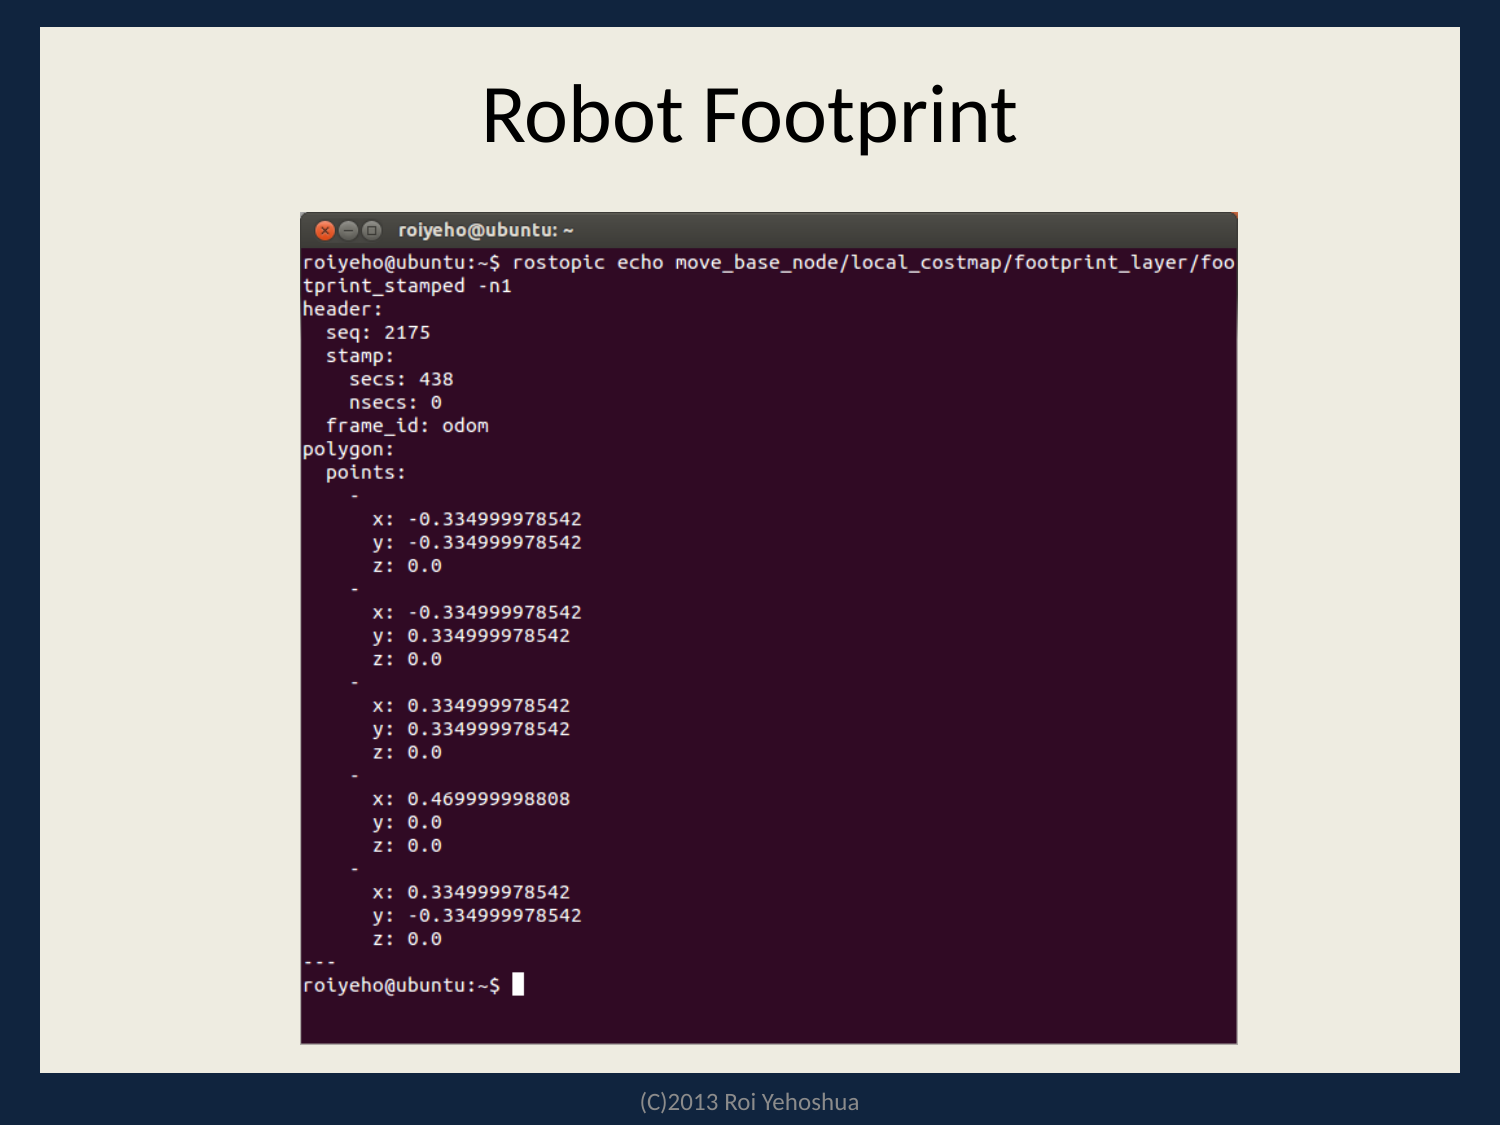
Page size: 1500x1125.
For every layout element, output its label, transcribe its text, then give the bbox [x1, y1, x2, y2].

picture [300, 212, 1238, 1046]
title Robot Footprint [37, 31, 1463, 188]
footer (C)2013 Roi Yehoshua [512, 1074, 988, 1125]
